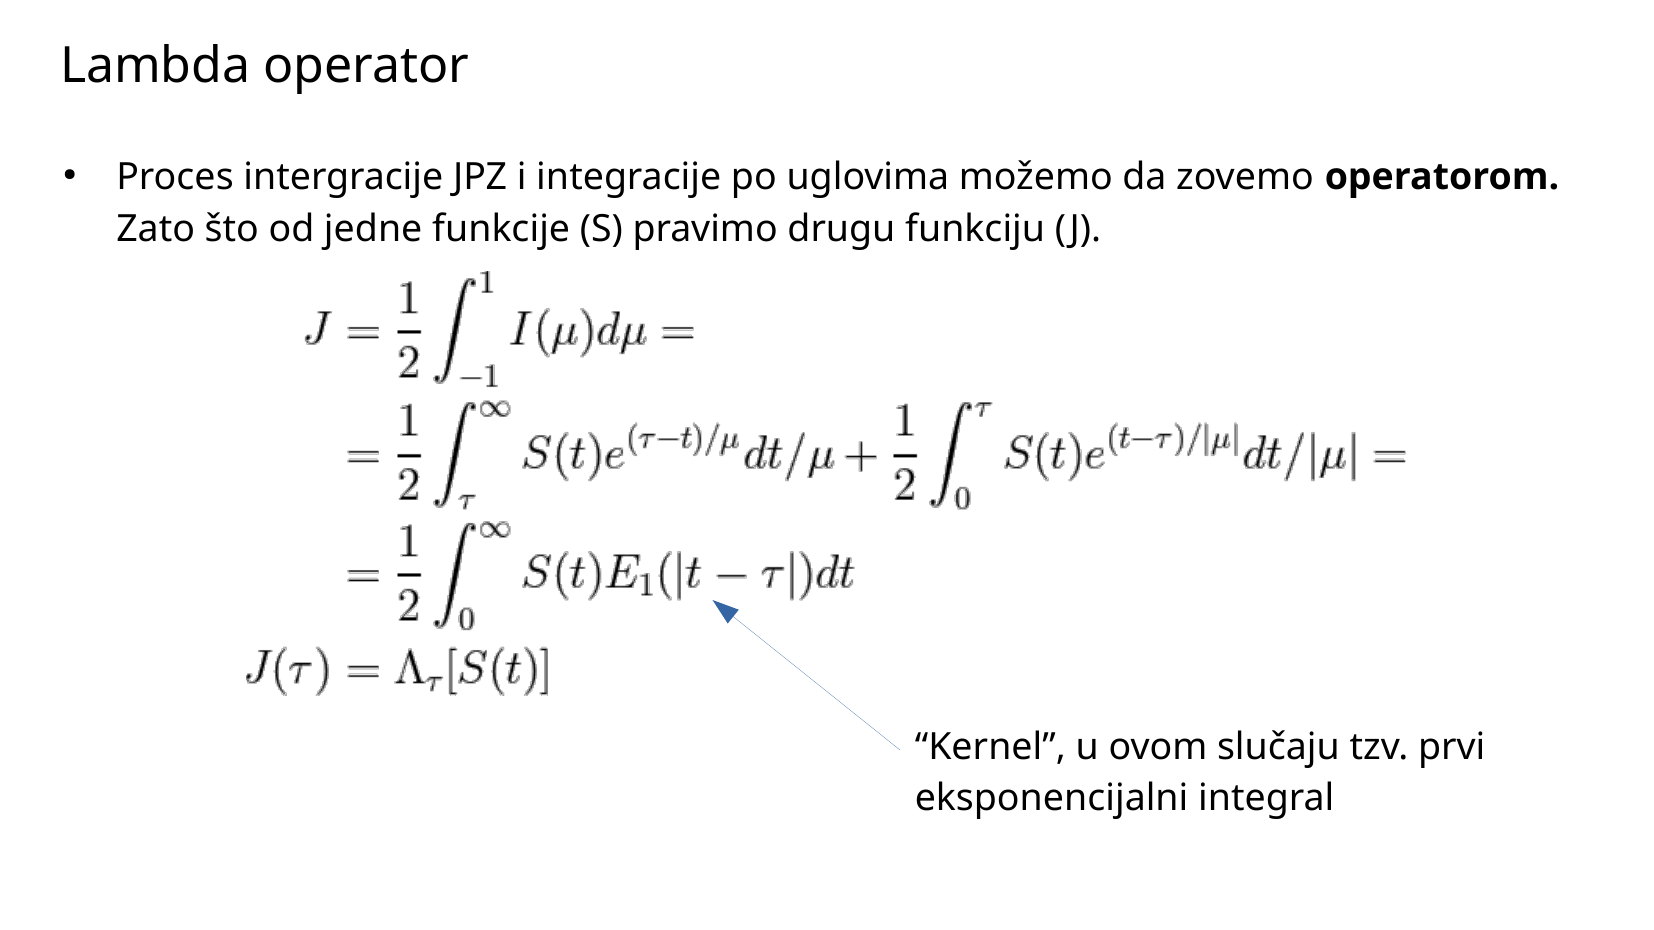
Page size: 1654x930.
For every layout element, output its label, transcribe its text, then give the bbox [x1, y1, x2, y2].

picture [246, 271, 1407, 696]
text_box “Kernel”, u ovom slučaju tzv. prvi eksponencijalni integral [900, 712, 1576, 817]
list Proces intergracije JPZ i integracije po uglovima možemo da zovemo operatorom. Zato što od jedne funkcije (S) pravimo drugu funkciju (J). [45, 149, 1635, 880]
title Lambda operator [59, 13, 1648, 113]
